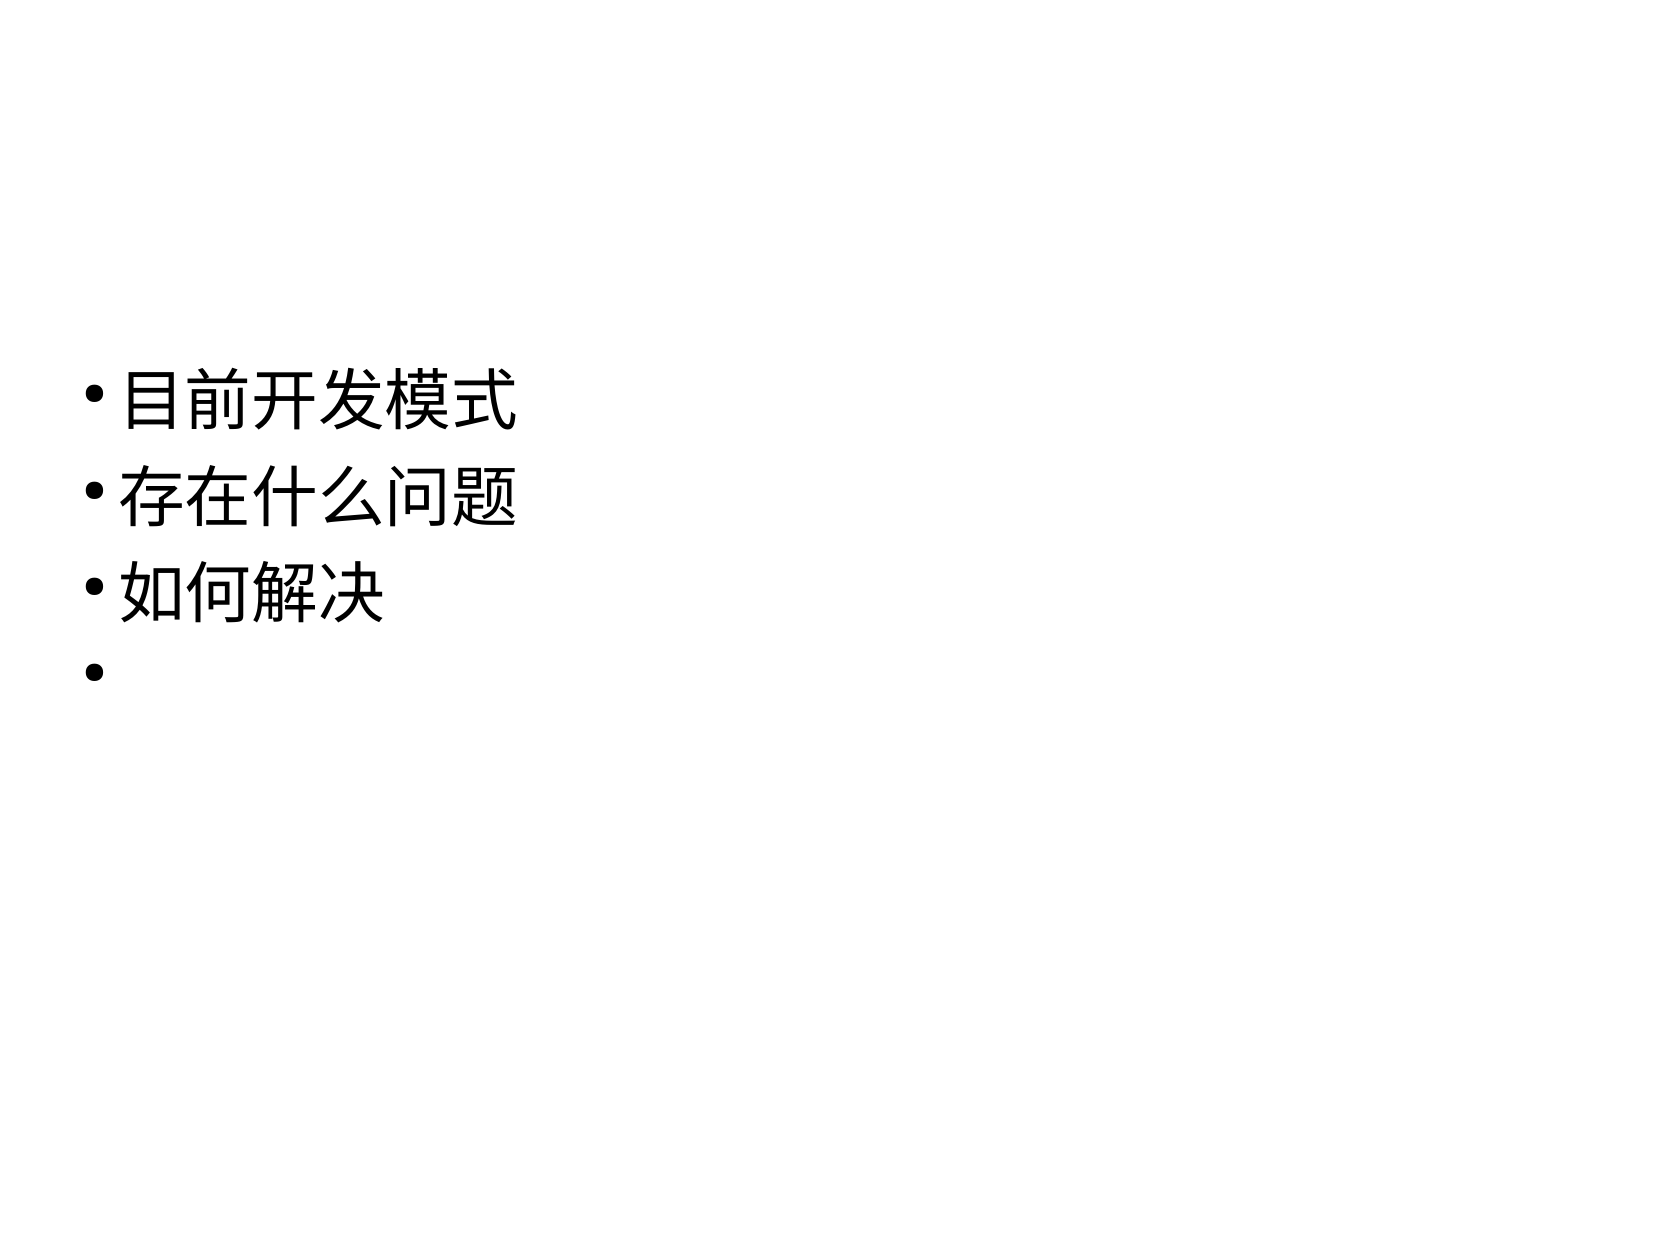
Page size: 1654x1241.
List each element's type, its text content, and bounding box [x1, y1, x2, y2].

subtitle 目前开发模式 存在什么问题 如何解决 [82, 49, 1571, 1010]
